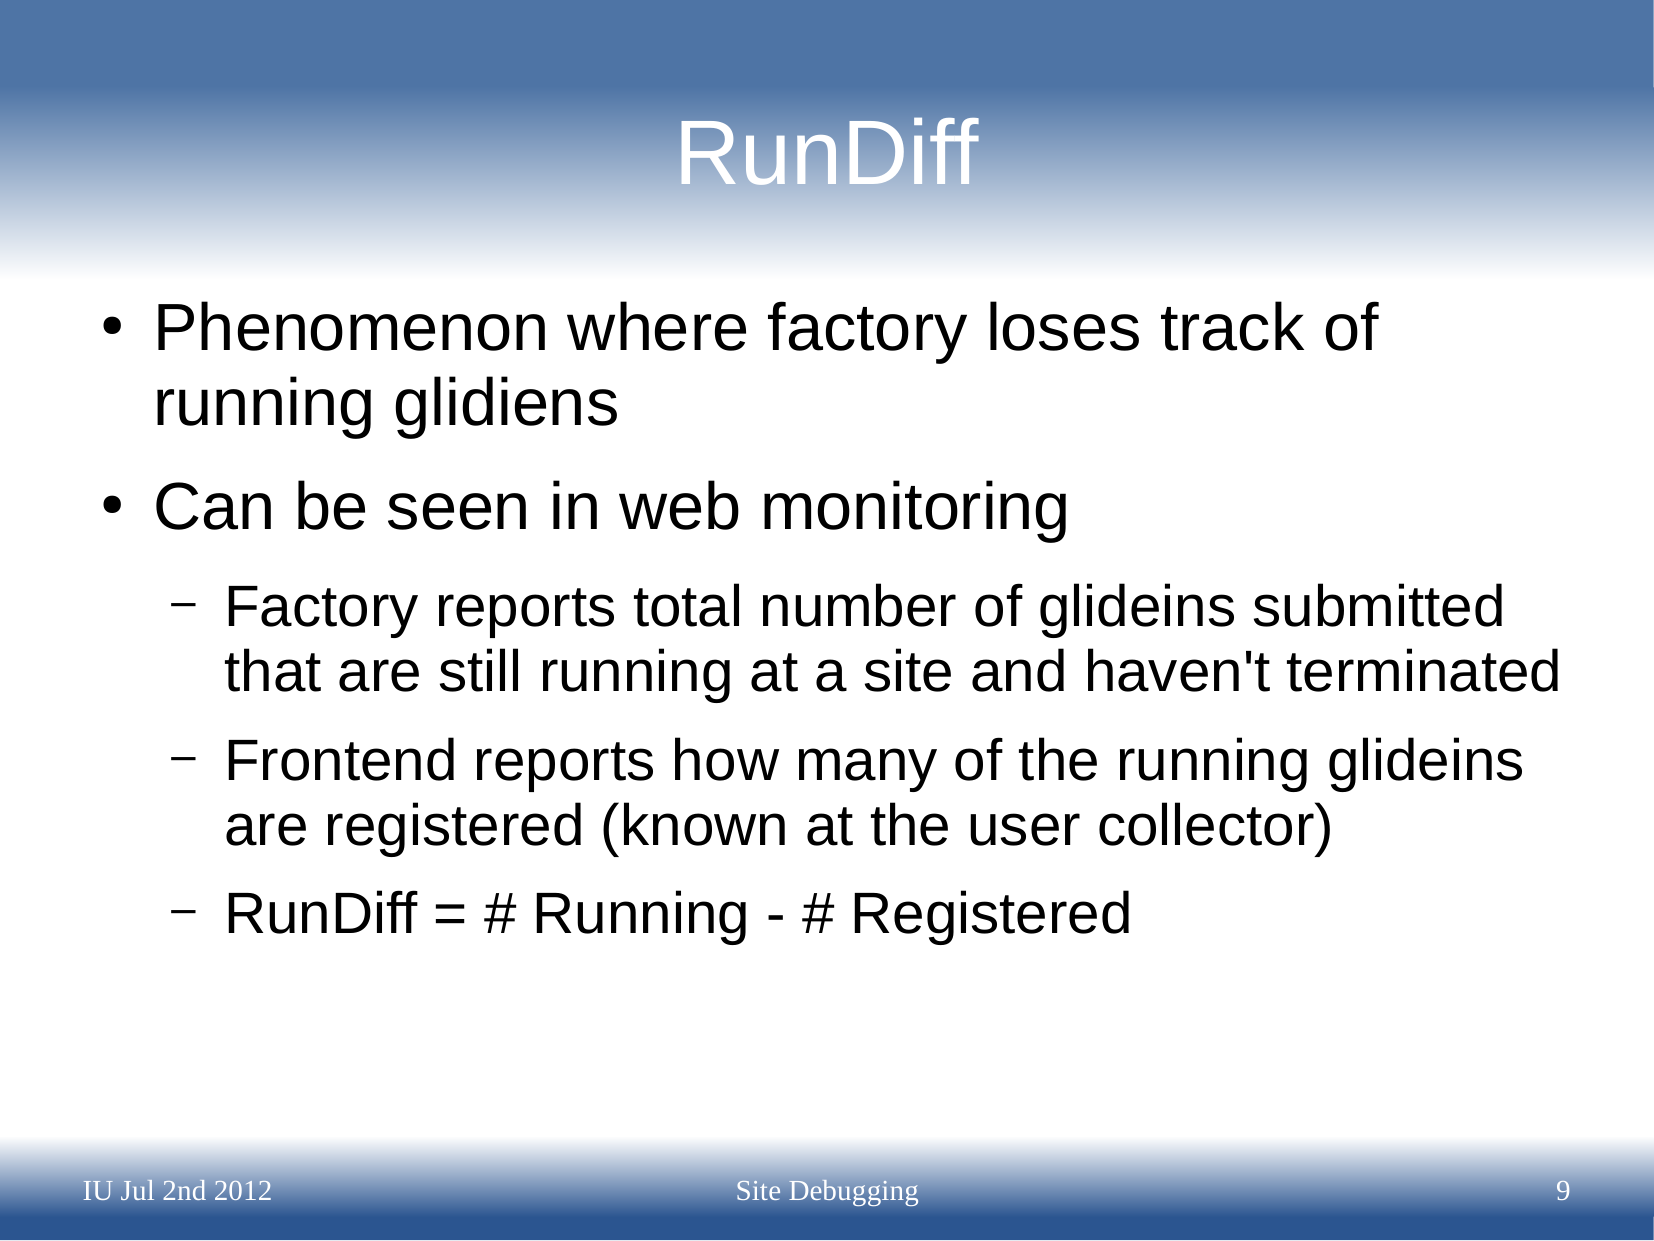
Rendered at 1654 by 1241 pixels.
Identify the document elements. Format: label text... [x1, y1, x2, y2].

title RunDiff [82, 49, 1571, 257]
list Phenomenon where factory loses track of running glidiens Can be seen in web monitoring Factory reports total number of glideins submitted that are still running at a site and haven't terminated Frontend reports how many of the running glideins are registered (known at the user collector) RunDiff = # Running - # Registered [82, 290, 1571, 1066]
